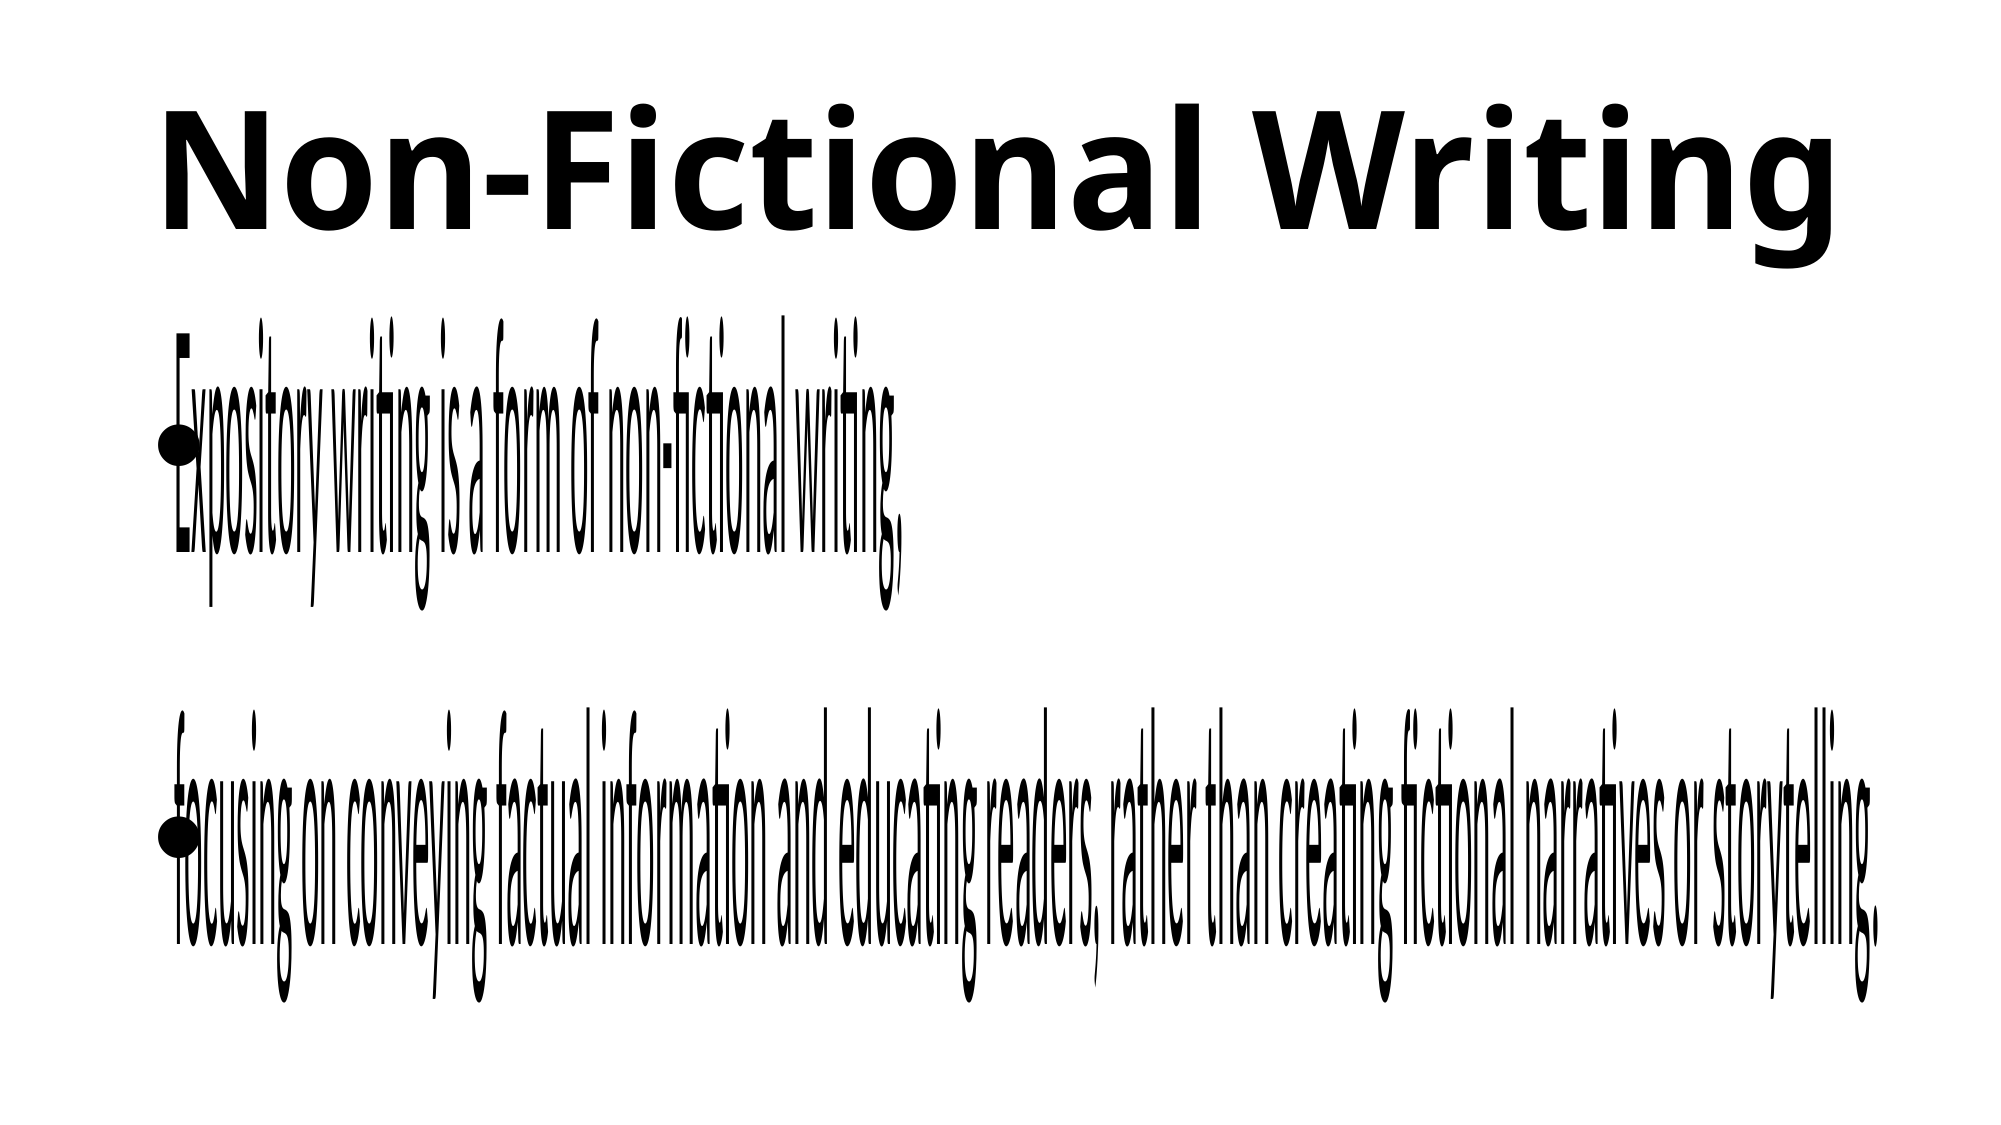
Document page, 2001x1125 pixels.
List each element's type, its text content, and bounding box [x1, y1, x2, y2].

list Expository writing is a form of non-fictional writing, focusing on conveying factual information and educating readers, rather than creating fictional narratives or storytelling. [137, 299, 1863, 1014]
title Non-Fictional Writing [137, 59, 1863, 278]
